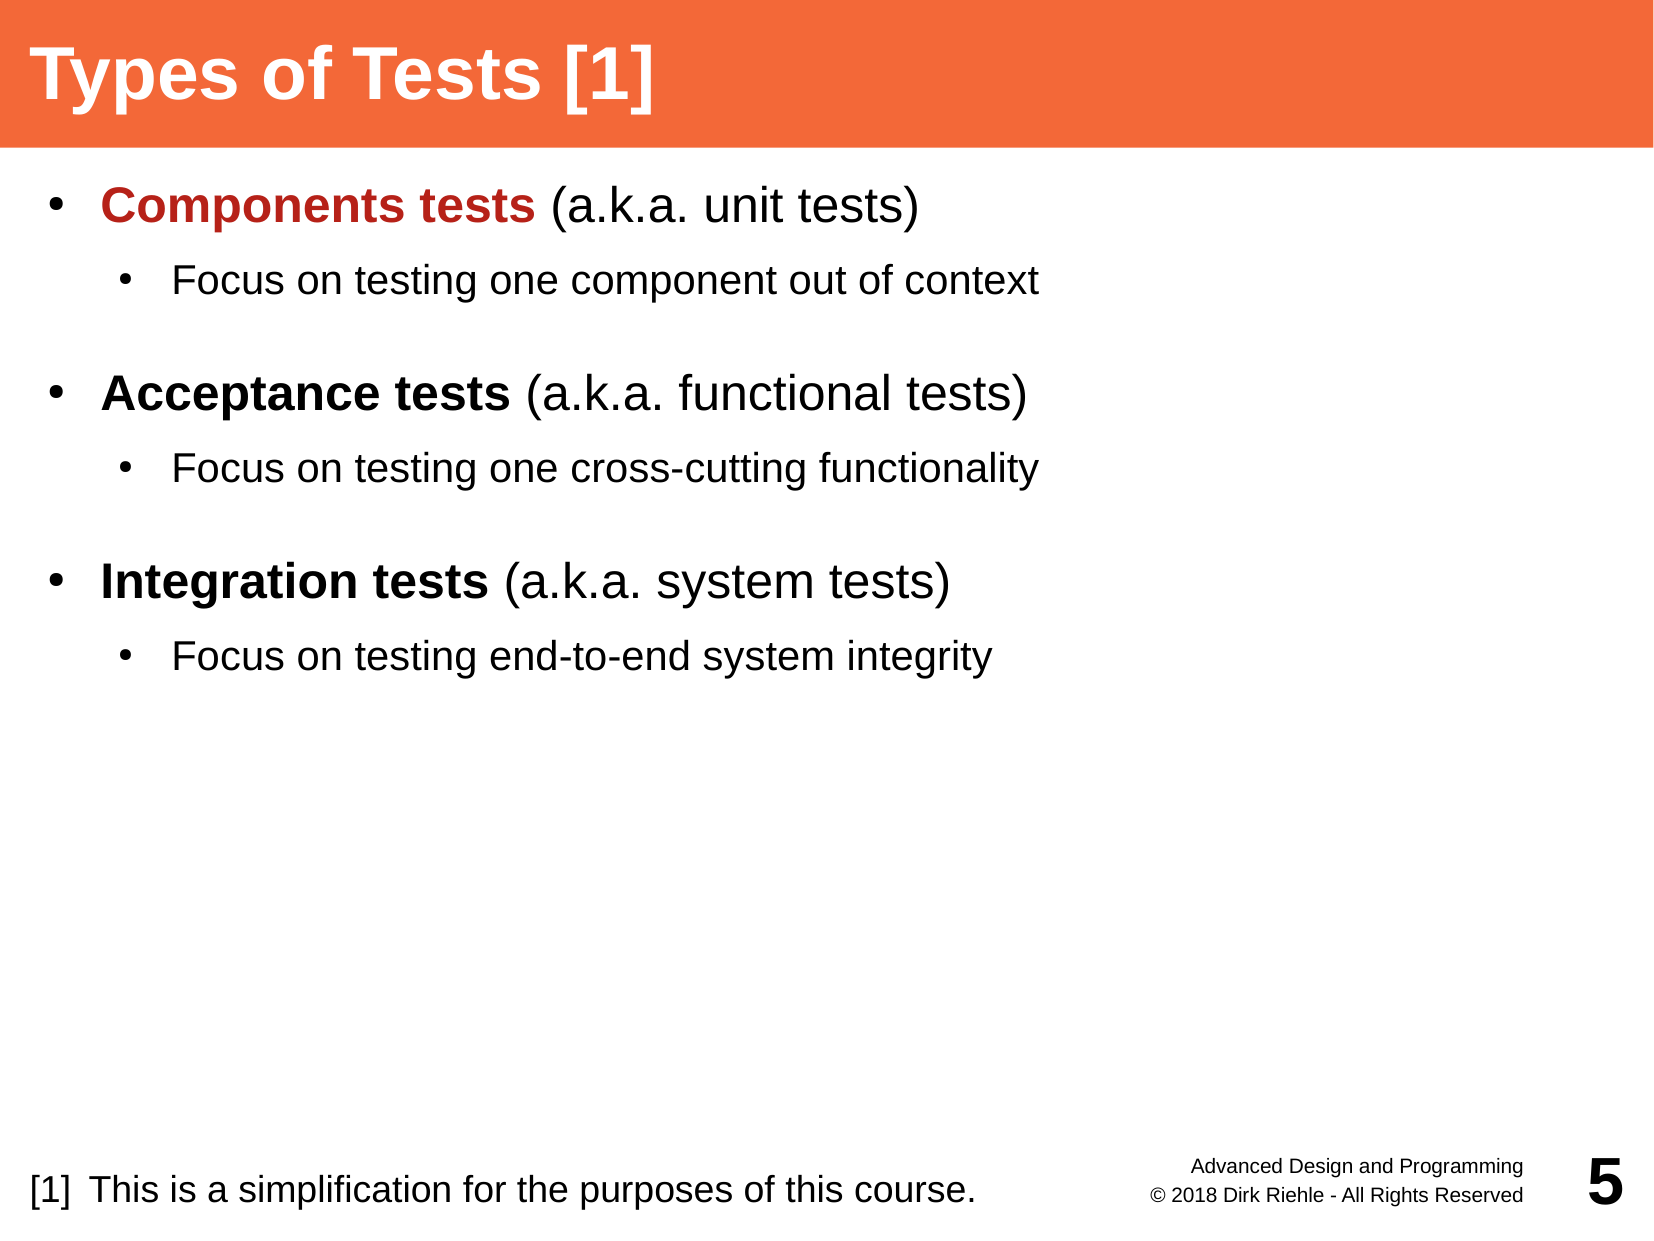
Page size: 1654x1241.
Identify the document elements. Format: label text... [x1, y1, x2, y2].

list Components tests (a.k.a. unit tests) Focus on testing one component out of context Acceptance tests (a.k.a. functional tests) Focus on testing one cross-cutting functionality Integration tests (a.k.a. system tests) Focus on testing end-to-end system integrity [29, 177, 1625, 1063]
title Types of Tests [1] [0, 0, 1654, 148]
text_box [1] This is a simplification for the purposes of this course. [0, 1003, 1182, 1241]
